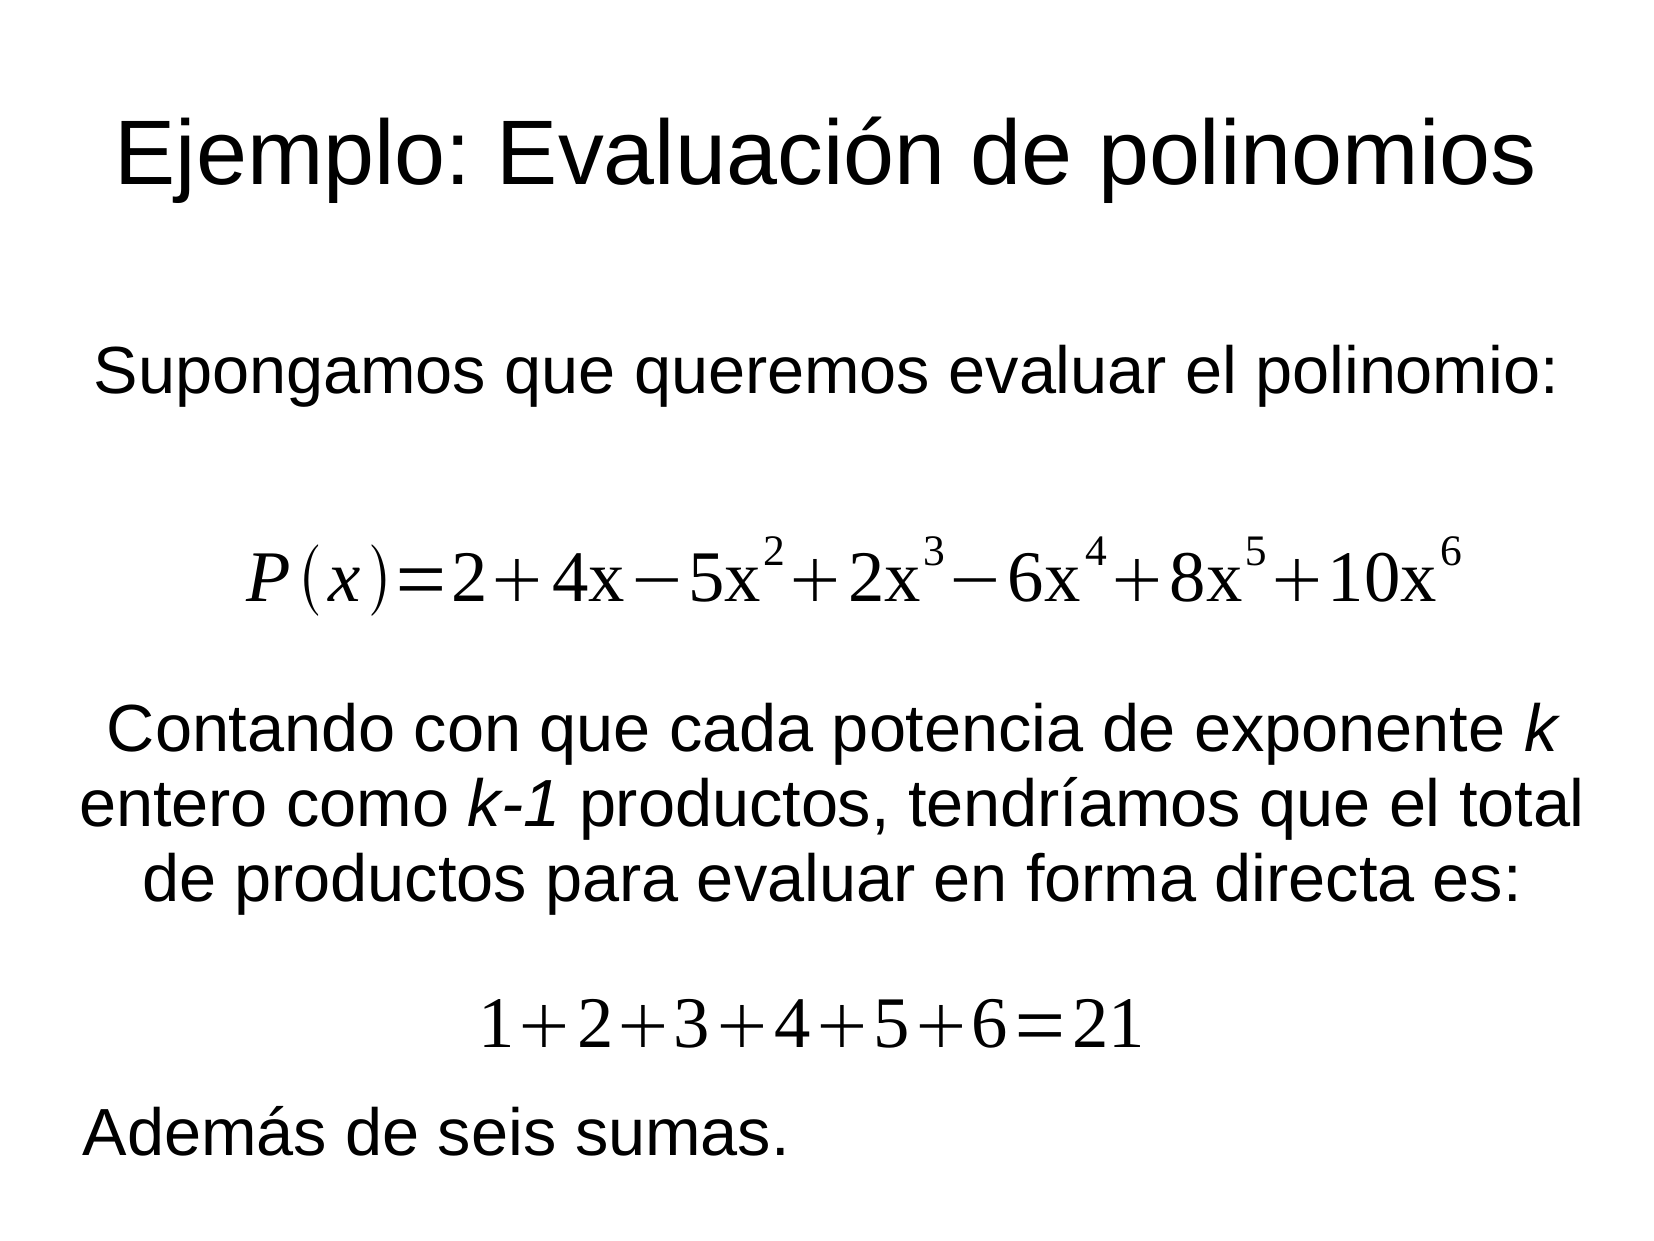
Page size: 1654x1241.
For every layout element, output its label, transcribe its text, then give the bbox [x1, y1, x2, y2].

text_box Además de seis sumas. [82, 1059, 1571, 1205]
chart [236, 526, 1468, 621]
title Ejemplo: Evaluación de polinomios [82, 56, 1571, 250]
subtitle Supongamos que queremos evaluar el polinomio: [82, 297, 1571, 443]
text_box Contando con que cada potencia de exponente k entero como k-1 productos, tendríamos que el total de productos para evaluar en forma directa es: [59, 691, 1607, 916]
chart [472, 982, 1151, 1059]
